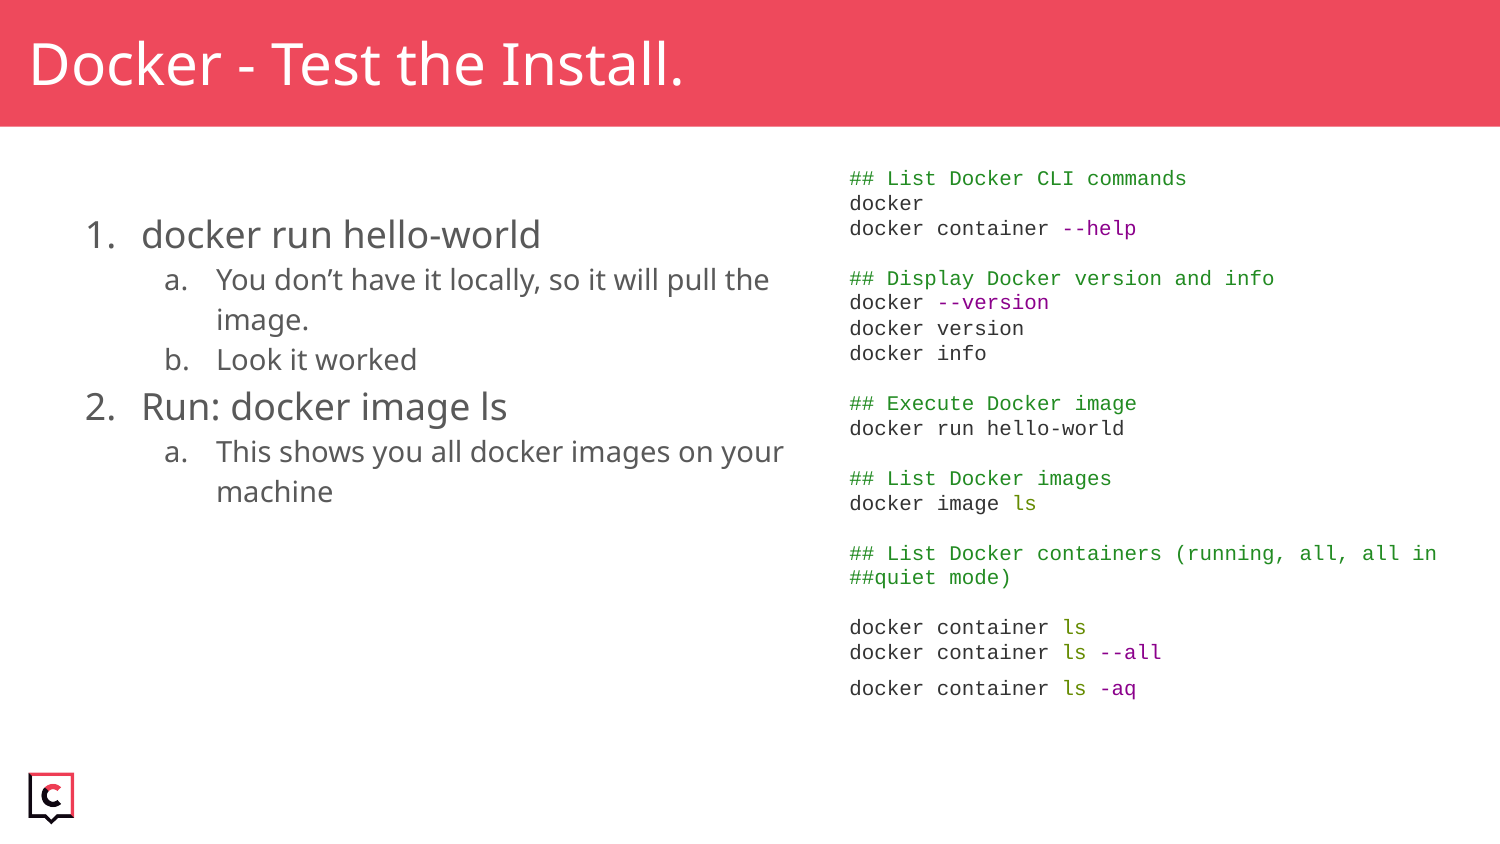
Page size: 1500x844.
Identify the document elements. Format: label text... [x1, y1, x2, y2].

title Docker - Test the Install. [13, 12, 1412, 107]
text_box ## List Docker CLI commands docker docker container --help ## Display Docker version and info docker --version docker version docker info ## Execute Docker image docker run hello-world ## List Docker images docker image ls ## List Docker containers (running, all, all in ##quiet mode) docker container ls docker container ls --all docker container ls -aq [834, 149, 1500, 750]
picture [19, 764, 82, 830]
list docker run hello-world You don’t have it locally, so it will pull the image. Look it worked Run: docker image ls This shows you all docker images on your machine [51, 189, 834, 750]
